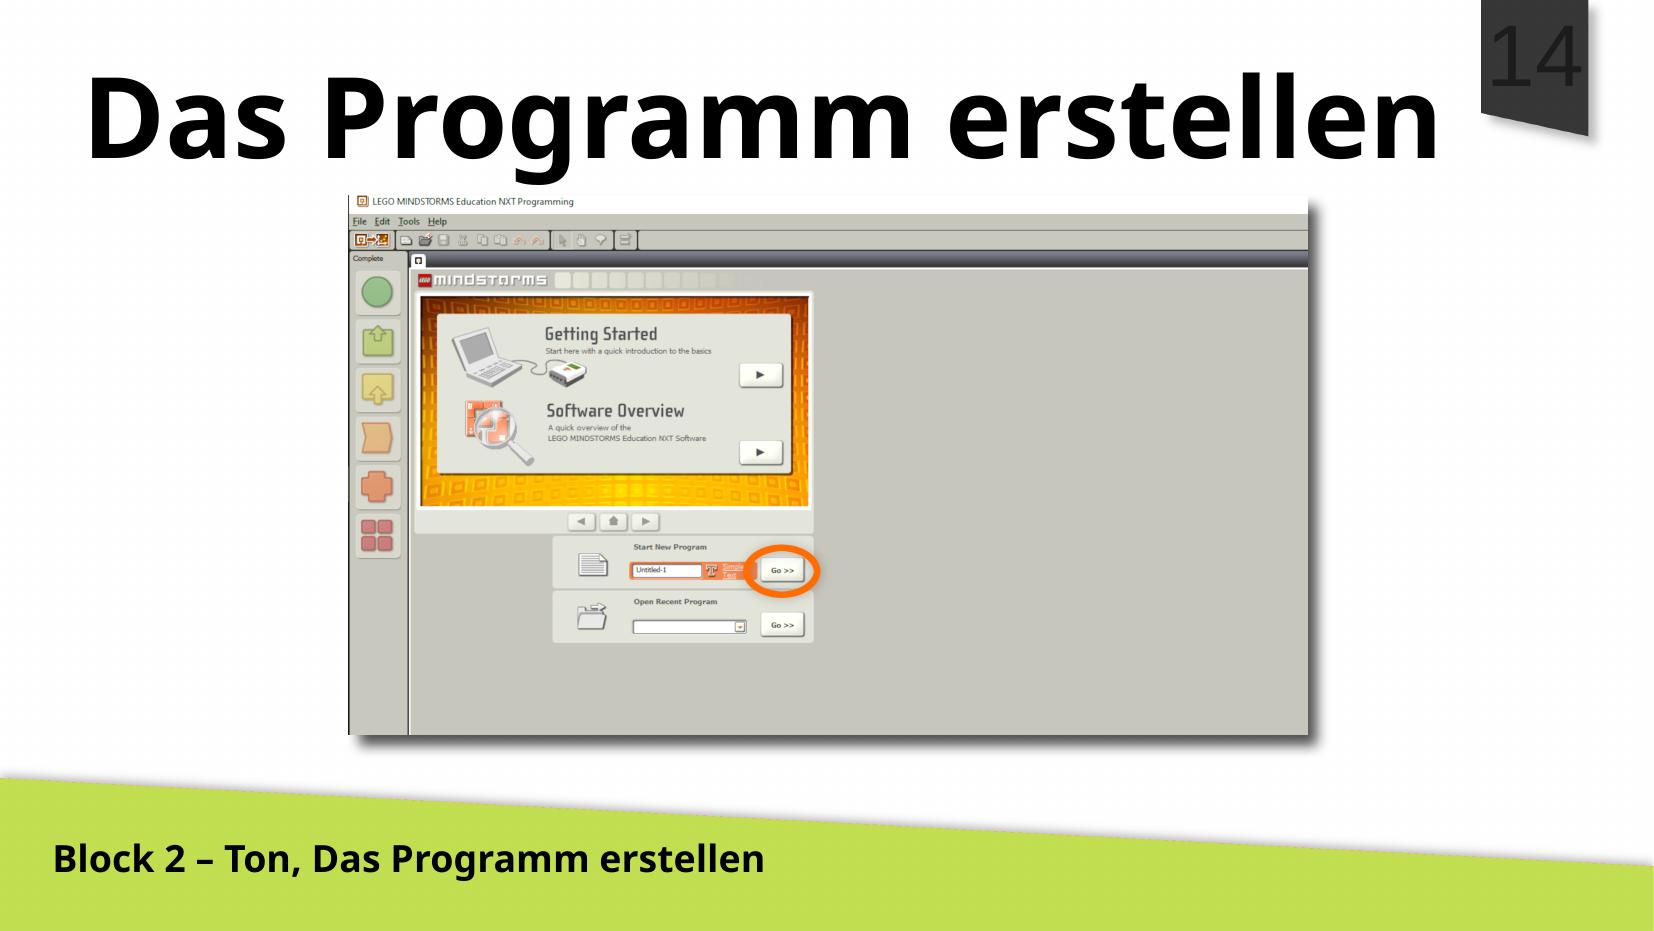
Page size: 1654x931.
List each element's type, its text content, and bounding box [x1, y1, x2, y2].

picture [0, 0, 1654, 931]
text_box Block 2 – Ton, Das Programm erstellen [37, 825, 863, 901]
title Das Programm erstellen [82, 37, 1463, 193]
text_box <Foliennummer> [923, 0, 1599, 141]
